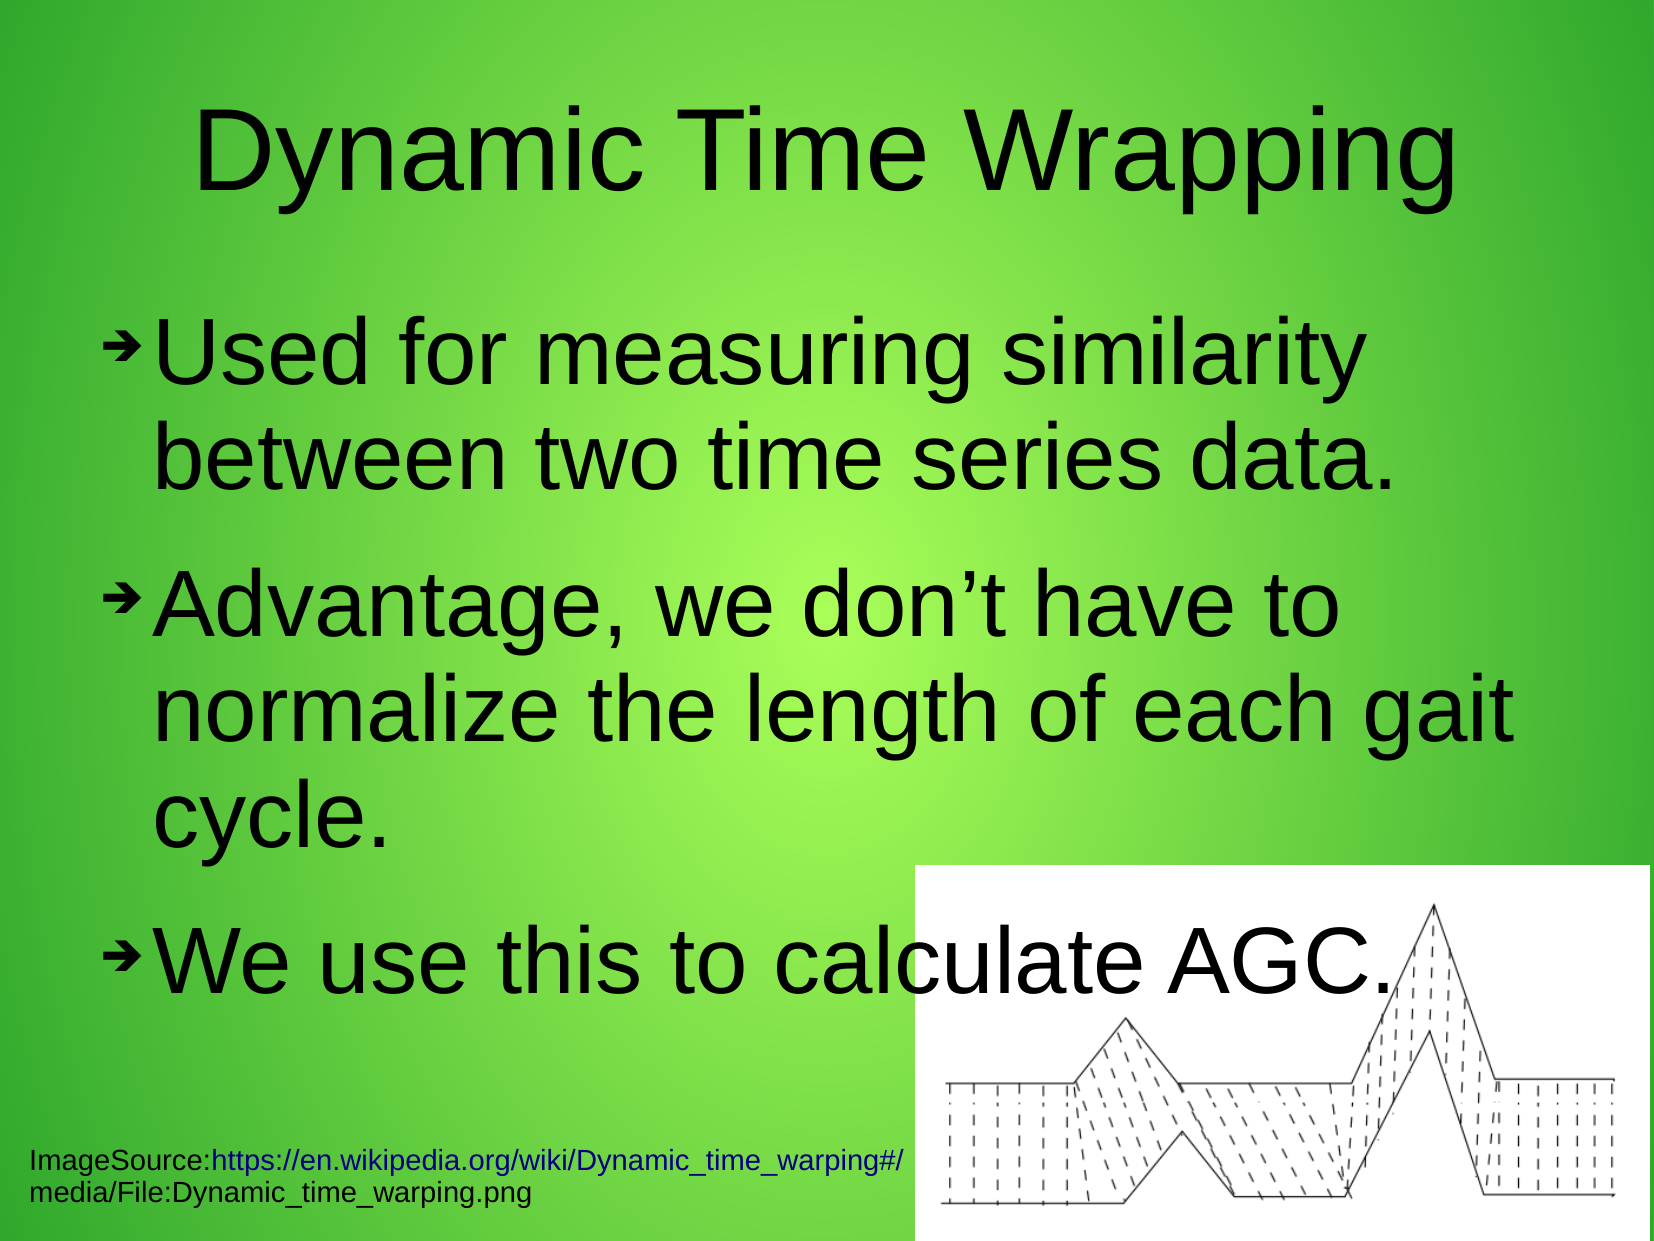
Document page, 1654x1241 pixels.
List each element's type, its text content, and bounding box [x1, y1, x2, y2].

text_box ImageSource:https://en.wikipedia.org/wiki/Dynamic_time_warping#/ media/File:Dynamic_time_warping.png [14, 1136, 921, 1217]
list Used for measuring similarity between two time series data. Advantage, we don’t have to normalize the length of each gait cycle. We use this to calculate AGC. [82, 299, 1571, 1019]
picture [915, 865, 1650, 1241]
title Dynamic Time Wrapping [82, 47, 1571, 252]
